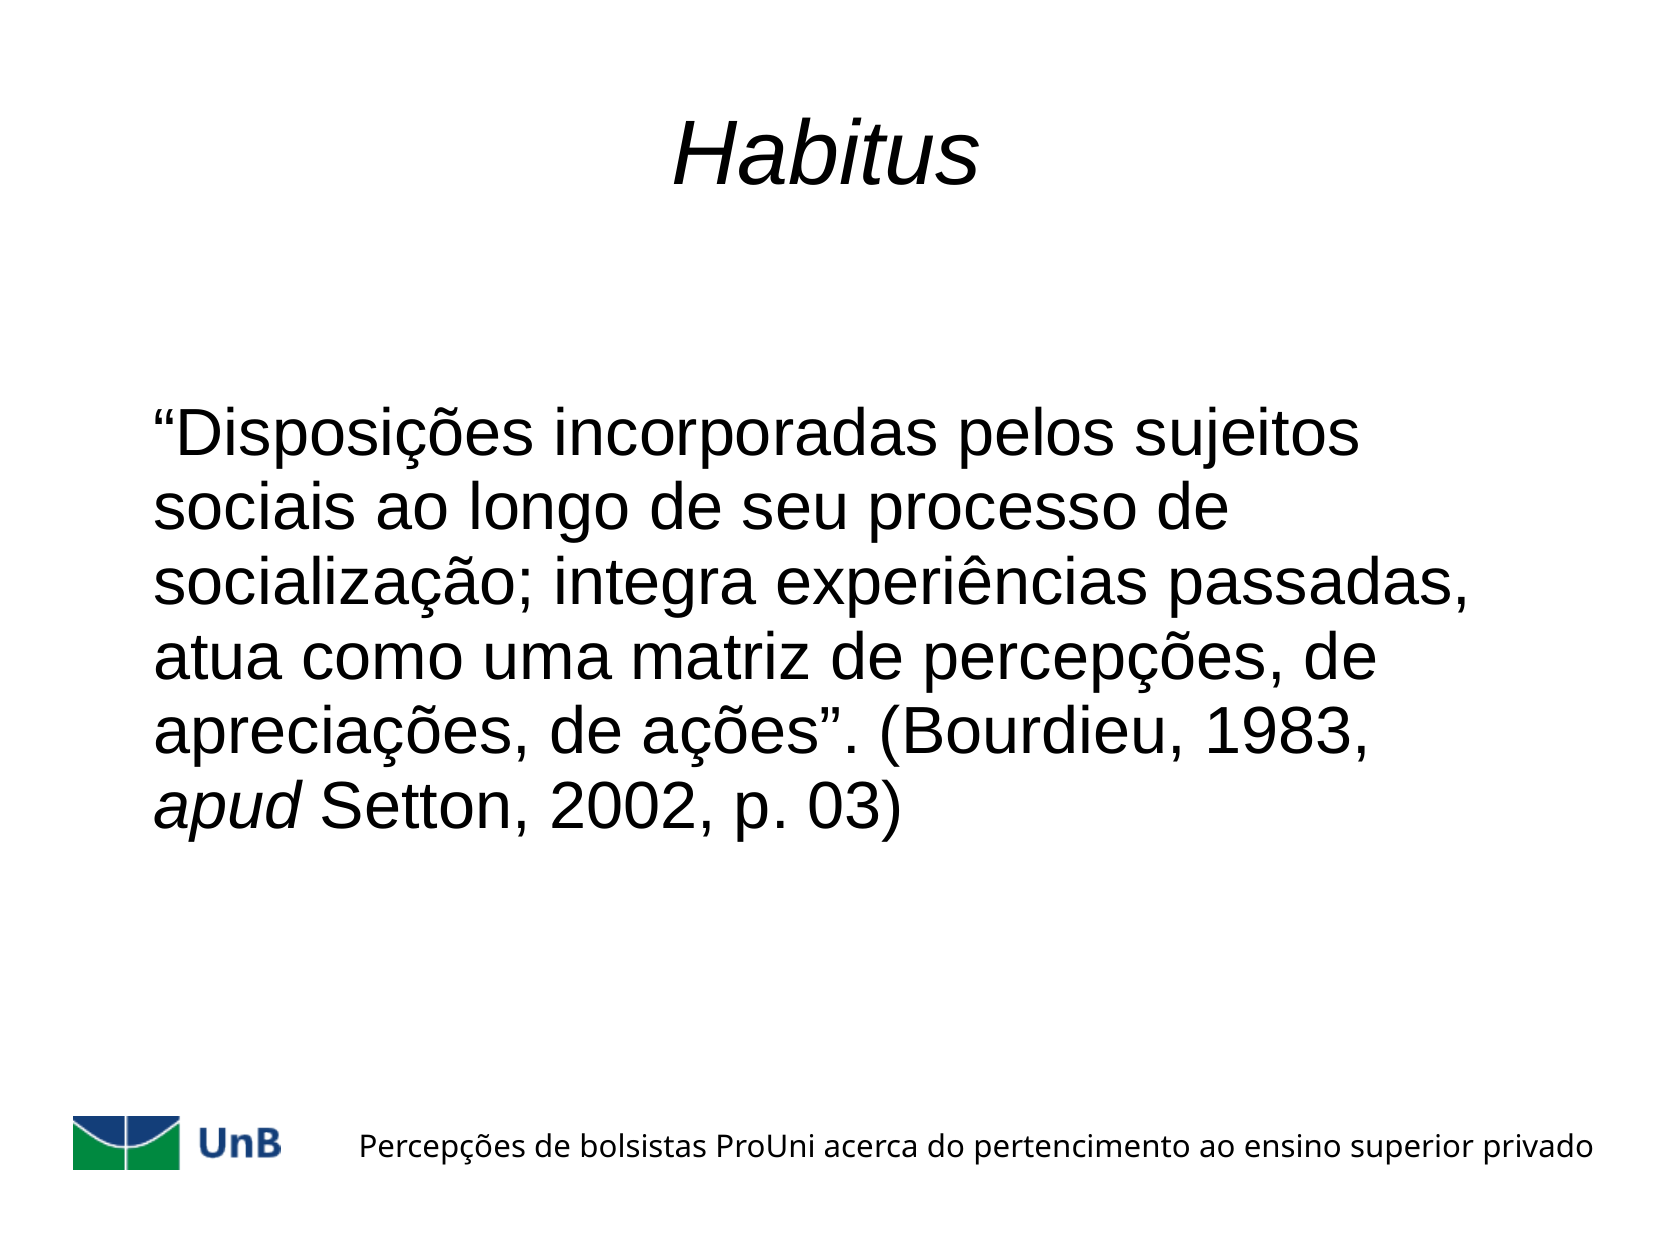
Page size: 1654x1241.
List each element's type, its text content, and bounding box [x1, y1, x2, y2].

title Habitus [82, 49, 1571, 257]
text_box Percepções de bolsistas ProUni acerca do pertencimento ao ensino superior privado [343, 1116, 1554, 1166]
list “Disposições incorporadas pelos sujeitos sociais ao longo de seu processo de socialização; integra experiências passadas, atua como uma matriz de percepções, de apreciações, de ações”. (Bourdieu, 1983, apud Setton, 2002, p. 03) [82, 290, 1538, 1010]
picture [73, 1116, 281, 1170]
